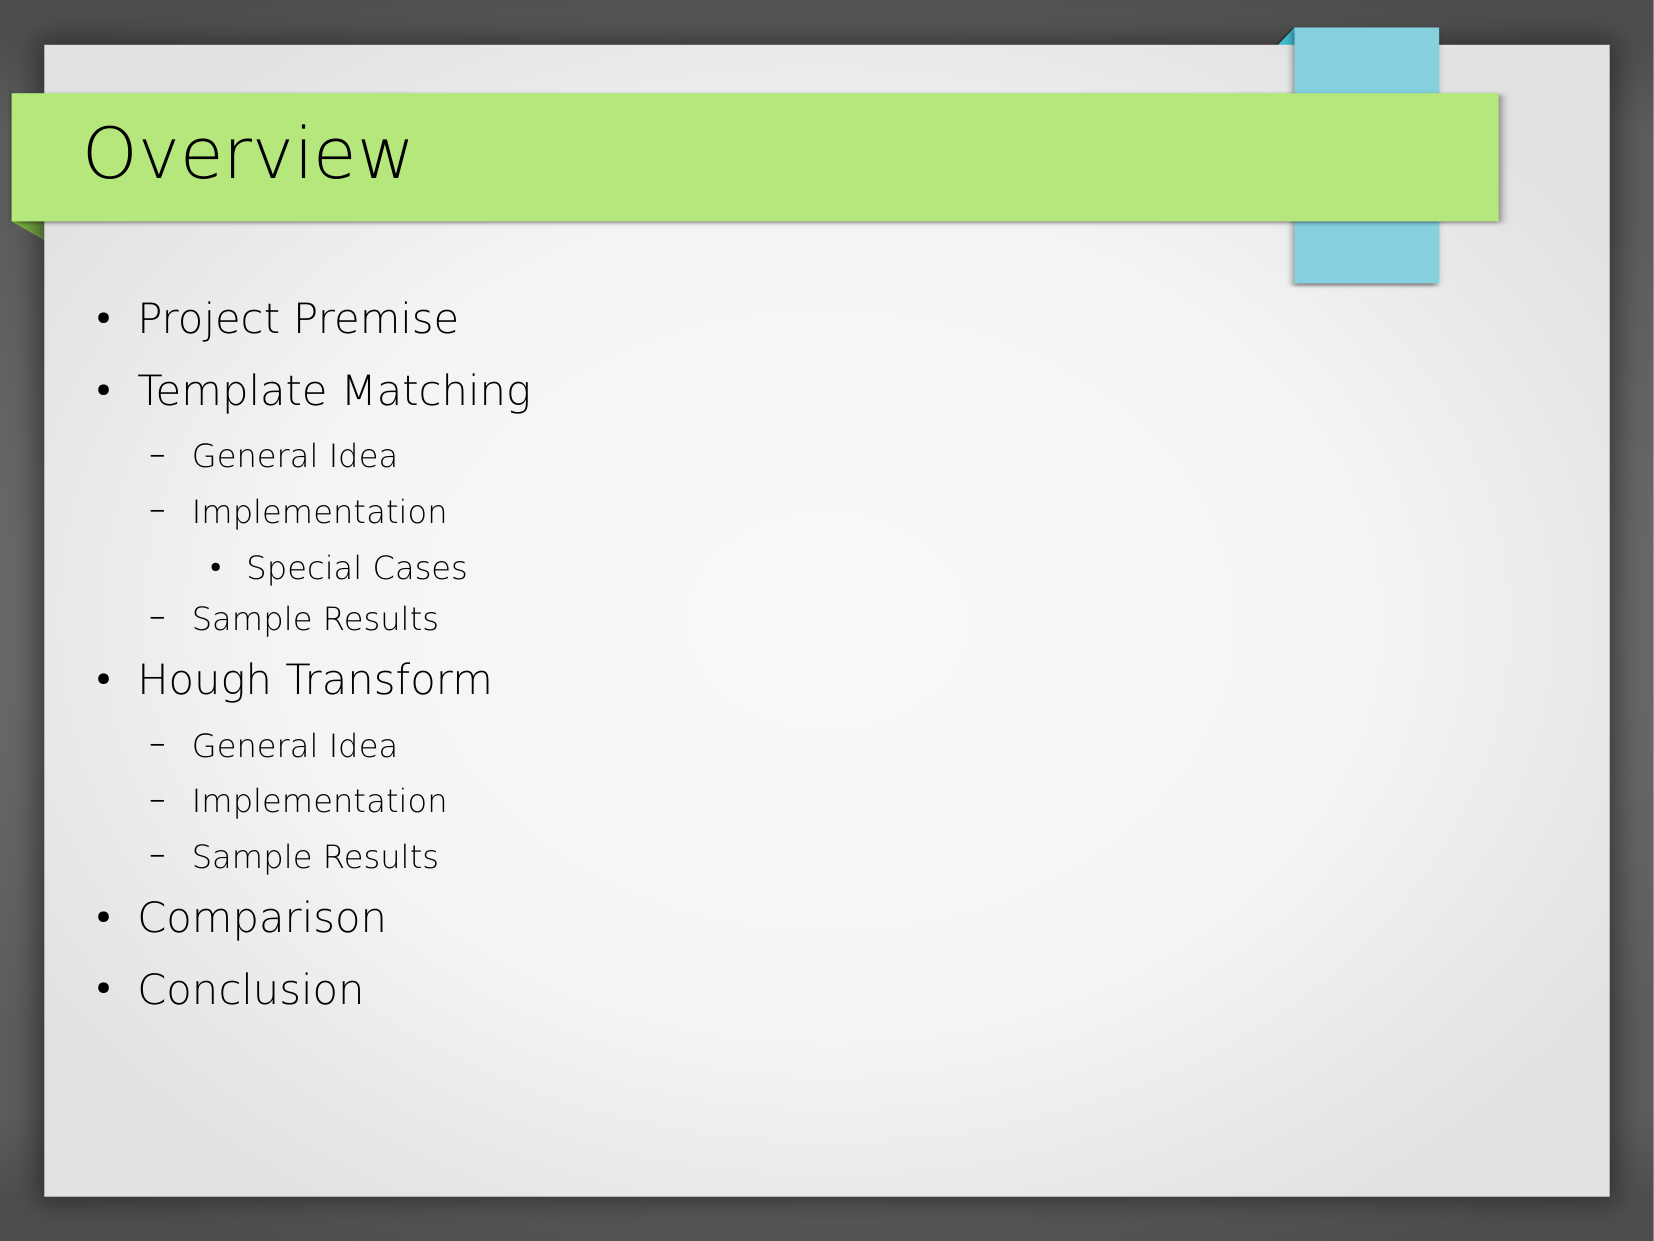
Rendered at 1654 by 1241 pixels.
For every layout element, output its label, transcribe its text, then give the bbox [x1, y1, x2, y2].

list Project Premise Template Matching General Idea Implementation Special Cases Sample Results Hough Transform General Idea Implementation Sample Results Comparison Conclusion [82, 295, 1571, 1015]
picture [0, 0, 1654, 1241]
title Overview [82, 94, 1264, 213]
